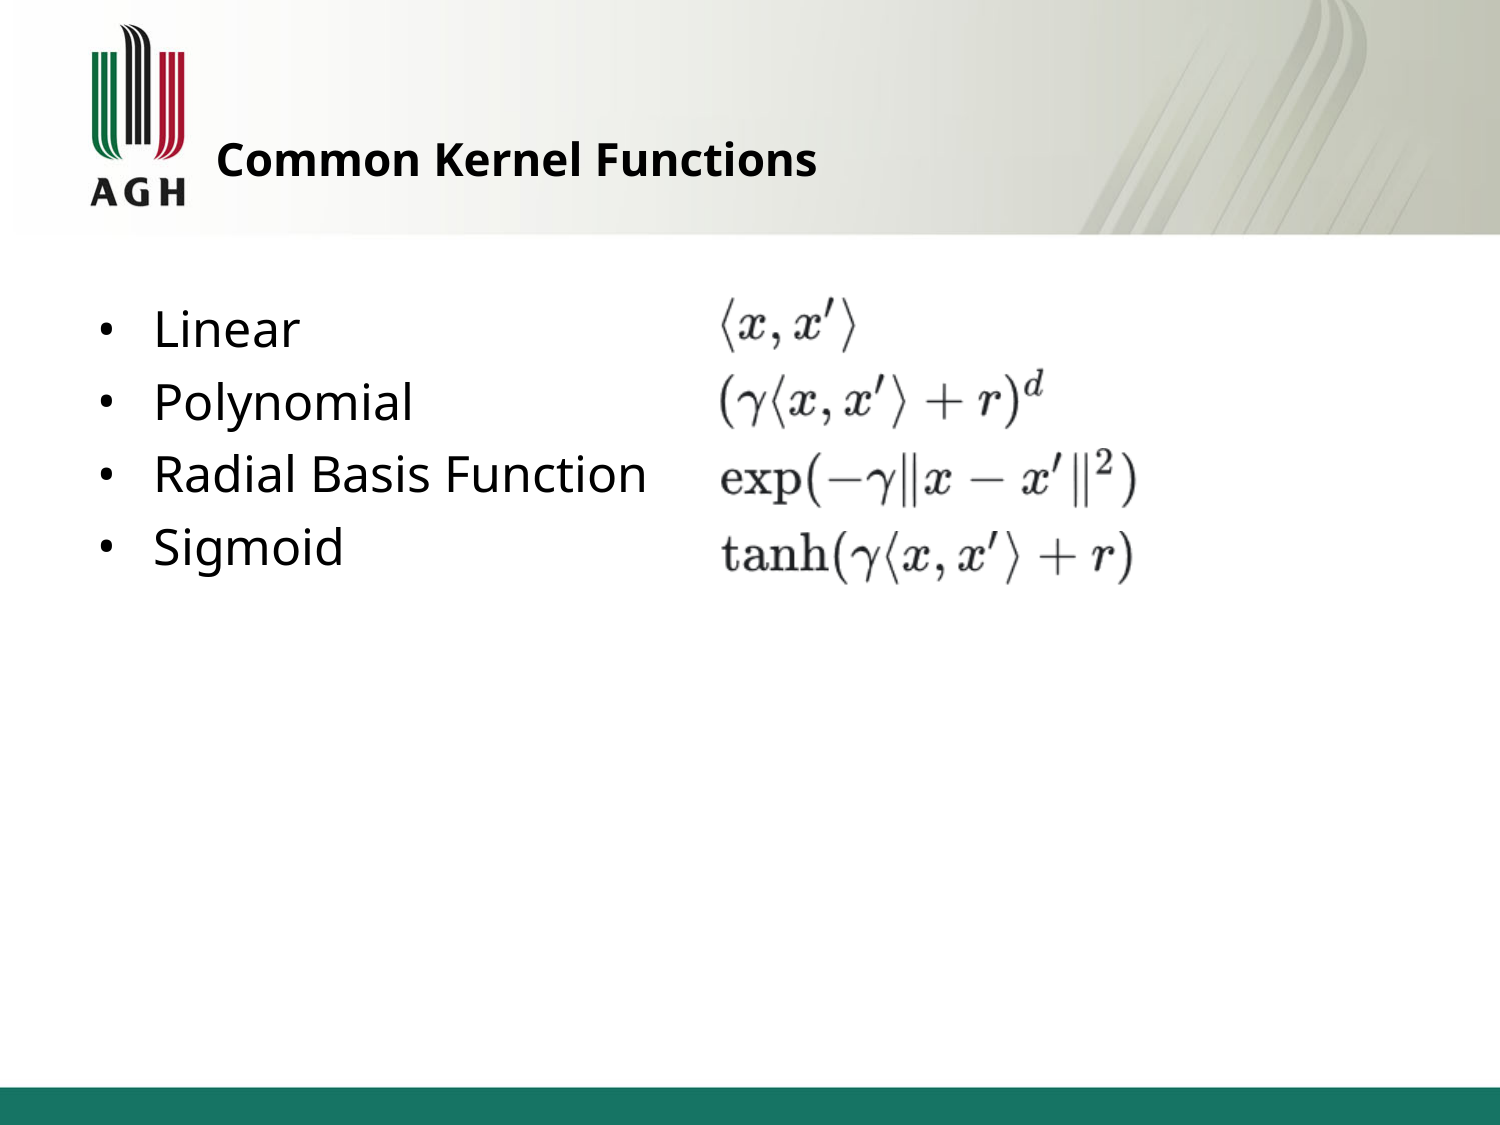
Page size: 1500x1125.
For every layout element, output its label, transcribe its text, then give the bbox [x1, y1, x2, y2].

picture [0, 0, 1500, 1125]
text_box Linear Polynomial Radial Basis Function Sigmoid [82, 290, 827, 1010]
text_box Common Kernel Functions [200, 123, 1500, 194]
